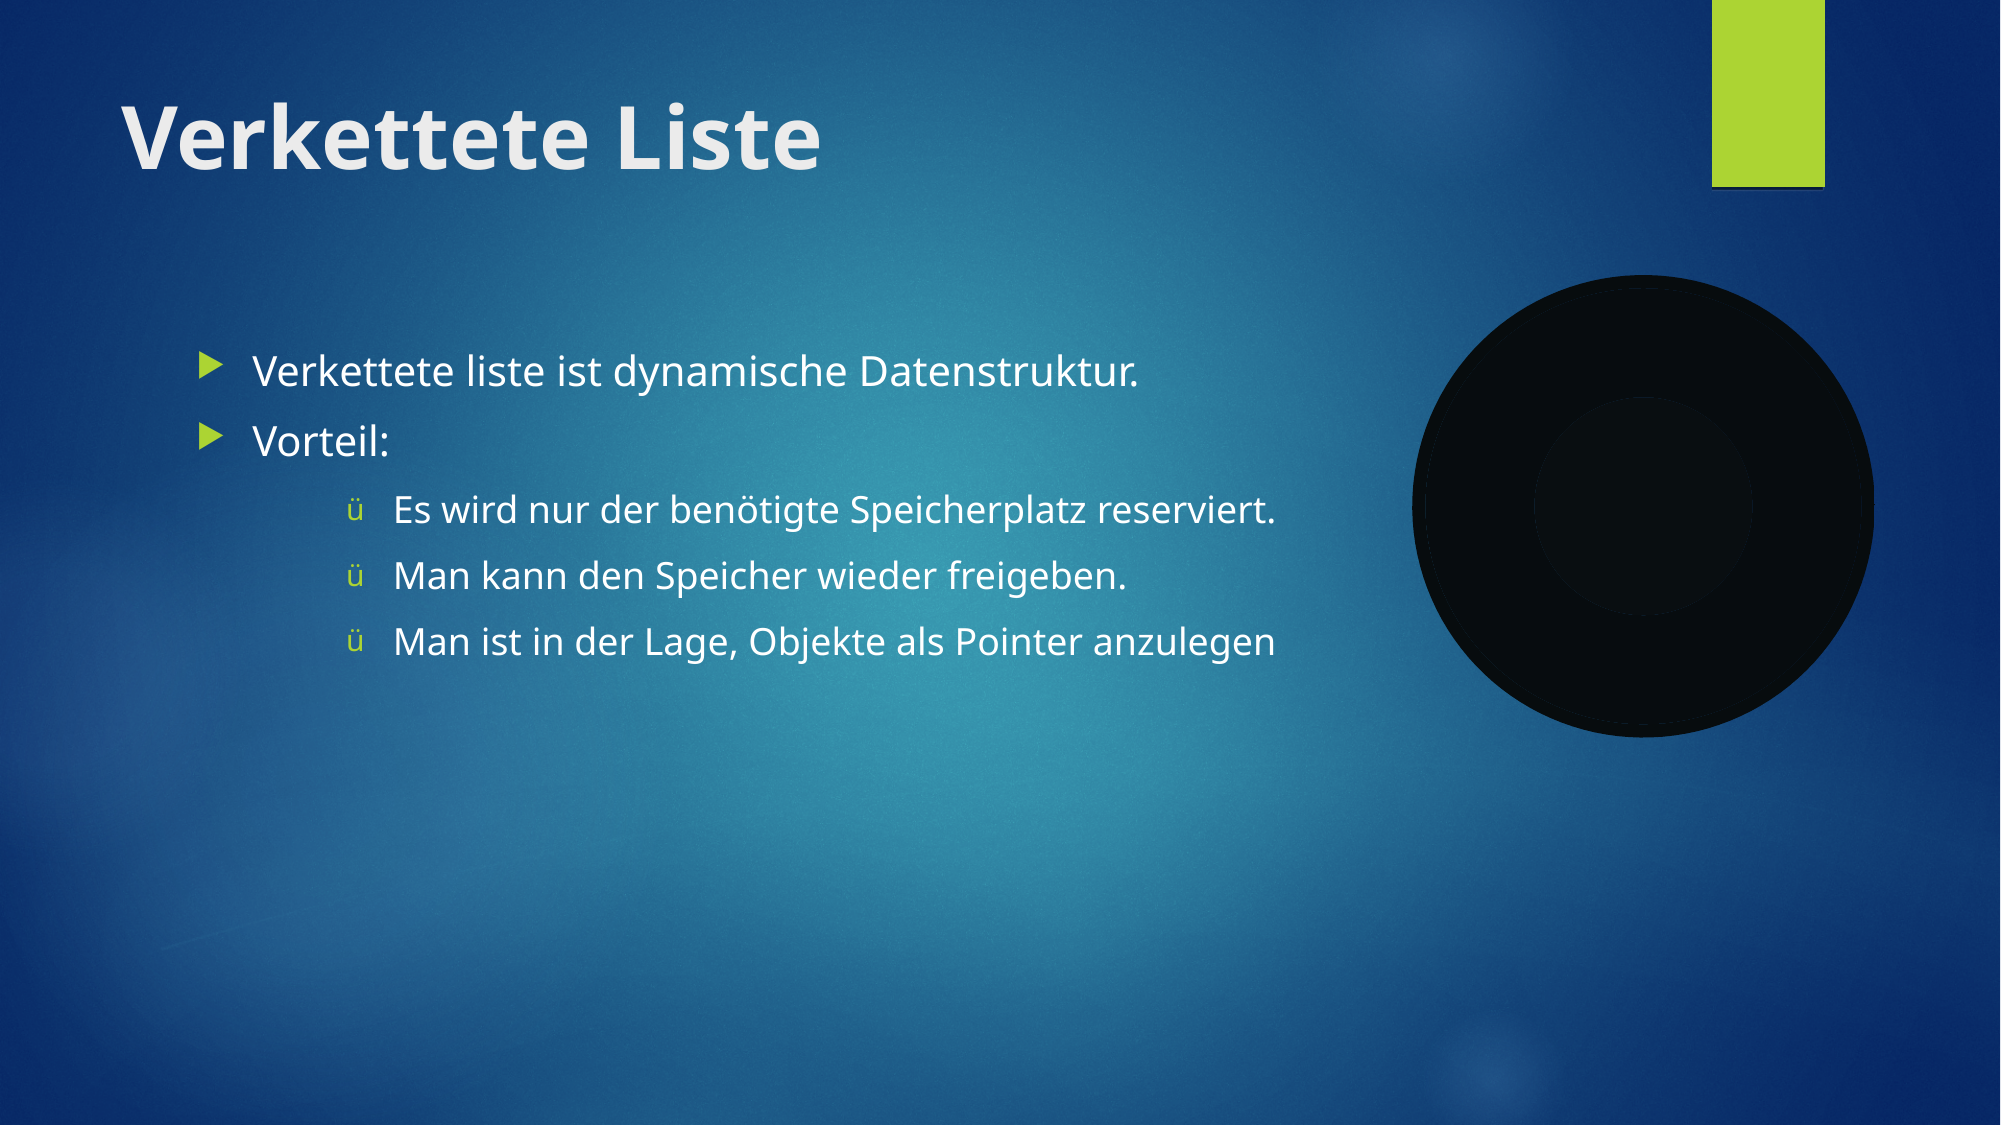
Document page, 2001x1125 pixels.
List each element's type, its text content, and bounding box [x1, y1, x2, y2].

title Verkettete Liste [106, 74, 1649, 305]
list Verkettete liste ist dynamische Datenstruktur. Vorteil: Es wird nur der benötigte Speicherplatz reserviert. Man kann den Speicher wieder freigeben. Man ist in der Lage, Objekte als Pointer anzulegen [181, 336, 1649, 1026]
